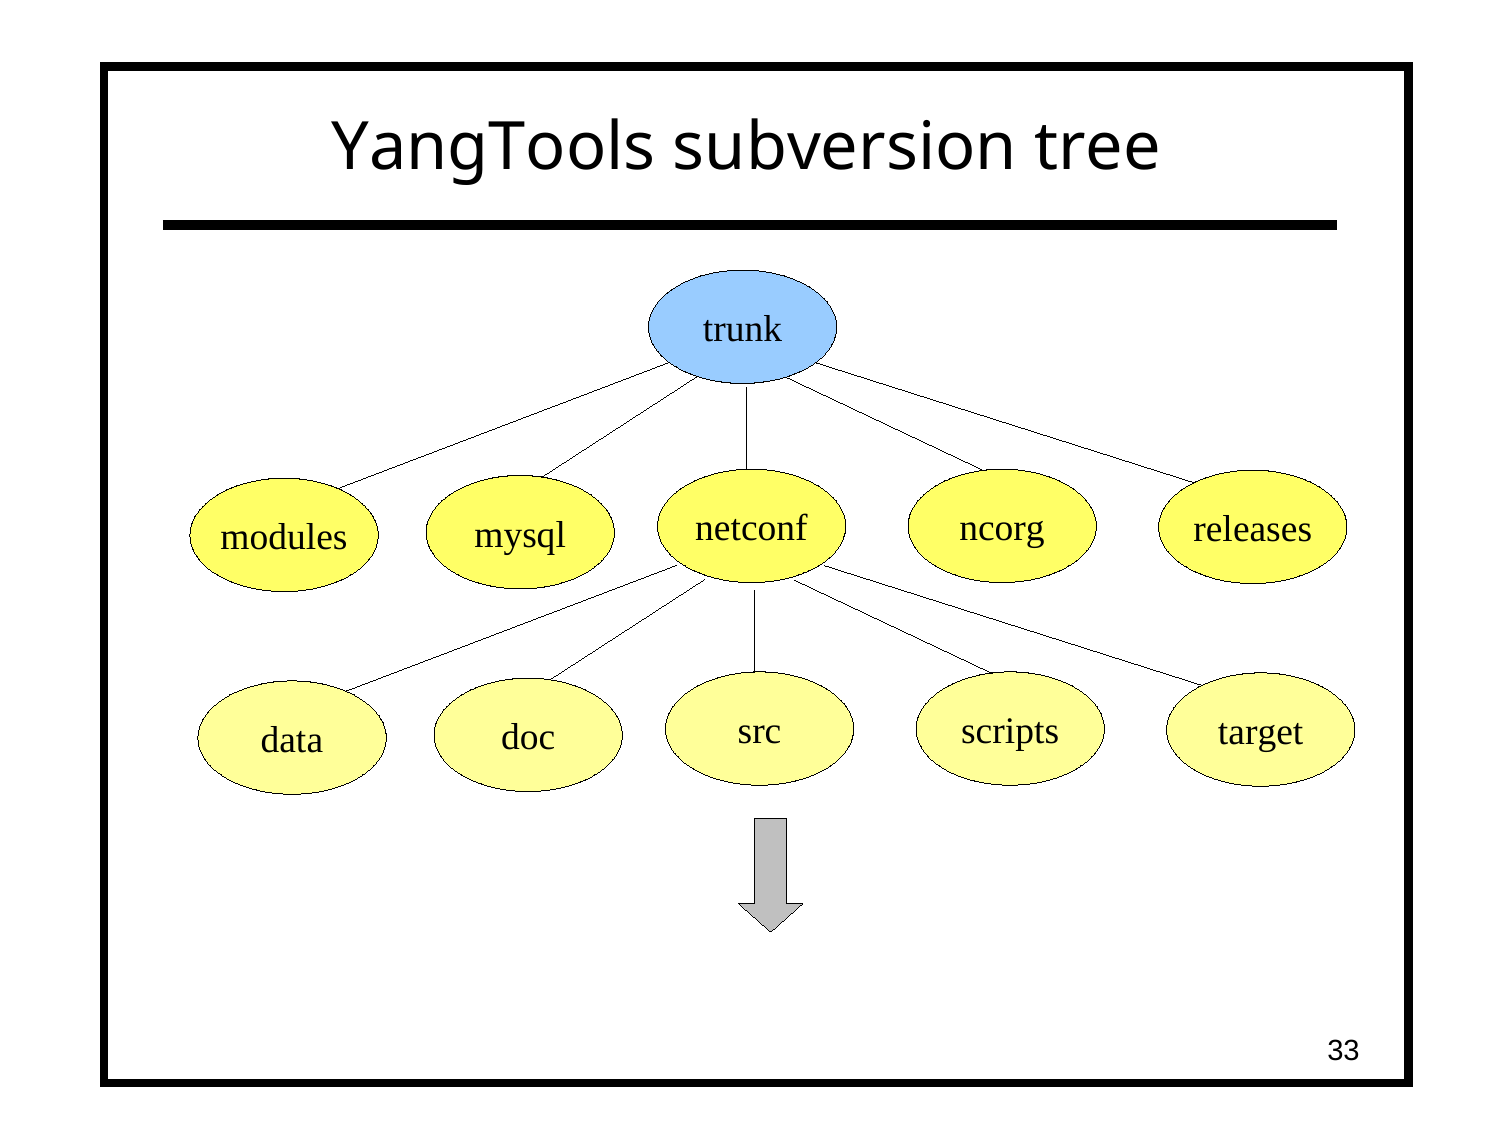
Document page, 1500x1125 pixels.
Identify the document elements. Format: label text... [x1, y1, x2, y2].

text_box mysql [426, 475, 615, 589]
text_box target [1166, 672, 1355, 787]
text_box netconf [657, 469, 846, 583]
text_box releases [1158, 470, 1347, 584]
text_box modules [189, 478, 379, 592]
text_box data [197, 680, 387, 795]
text_box src [665, 671, 854, 786]
text_box doc [434, 678, 623, 792]
text_box trunk [648, 270, 837, 384]
text_box scripts [916, 671, 1105, 786]
title YangTools subversion tree [162, 74, 1332, 213]
text_box ncorg [908, 469, 1097, 583]
text_box [738, 818, 803, 932]
